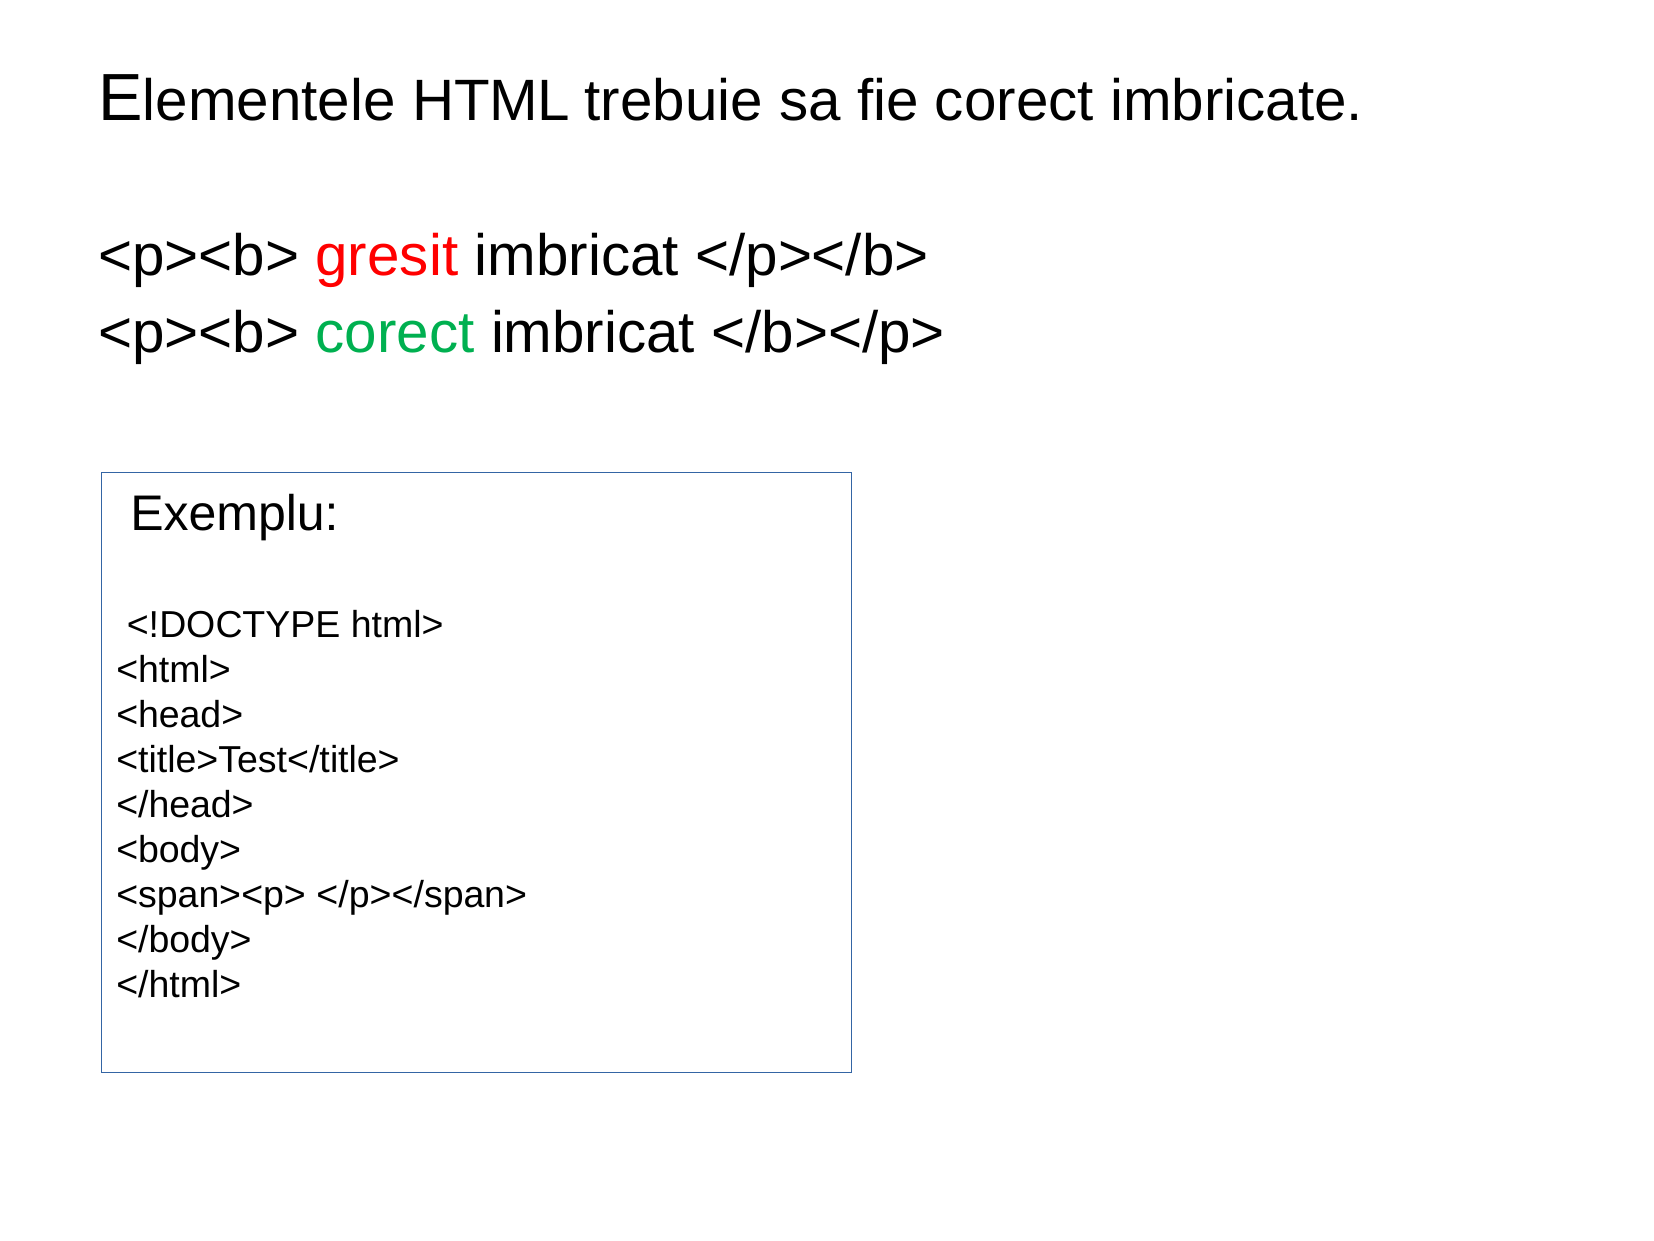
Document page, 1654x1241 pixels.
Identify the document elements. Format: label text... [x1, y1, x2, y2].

text_box Exemplu: <!DOCTYPE html> <html> <head> <title>Test</title> </head> <body> <span><p> </p></span> </body> </html> [101, 472, 852, 1073]
text_box Elementele HTML trebuie sa fie corect imbricate. <p><b> gresit imbricat </p></b> <p><b> corect imbricat </b></p> [83, 52, 1380, 450]
